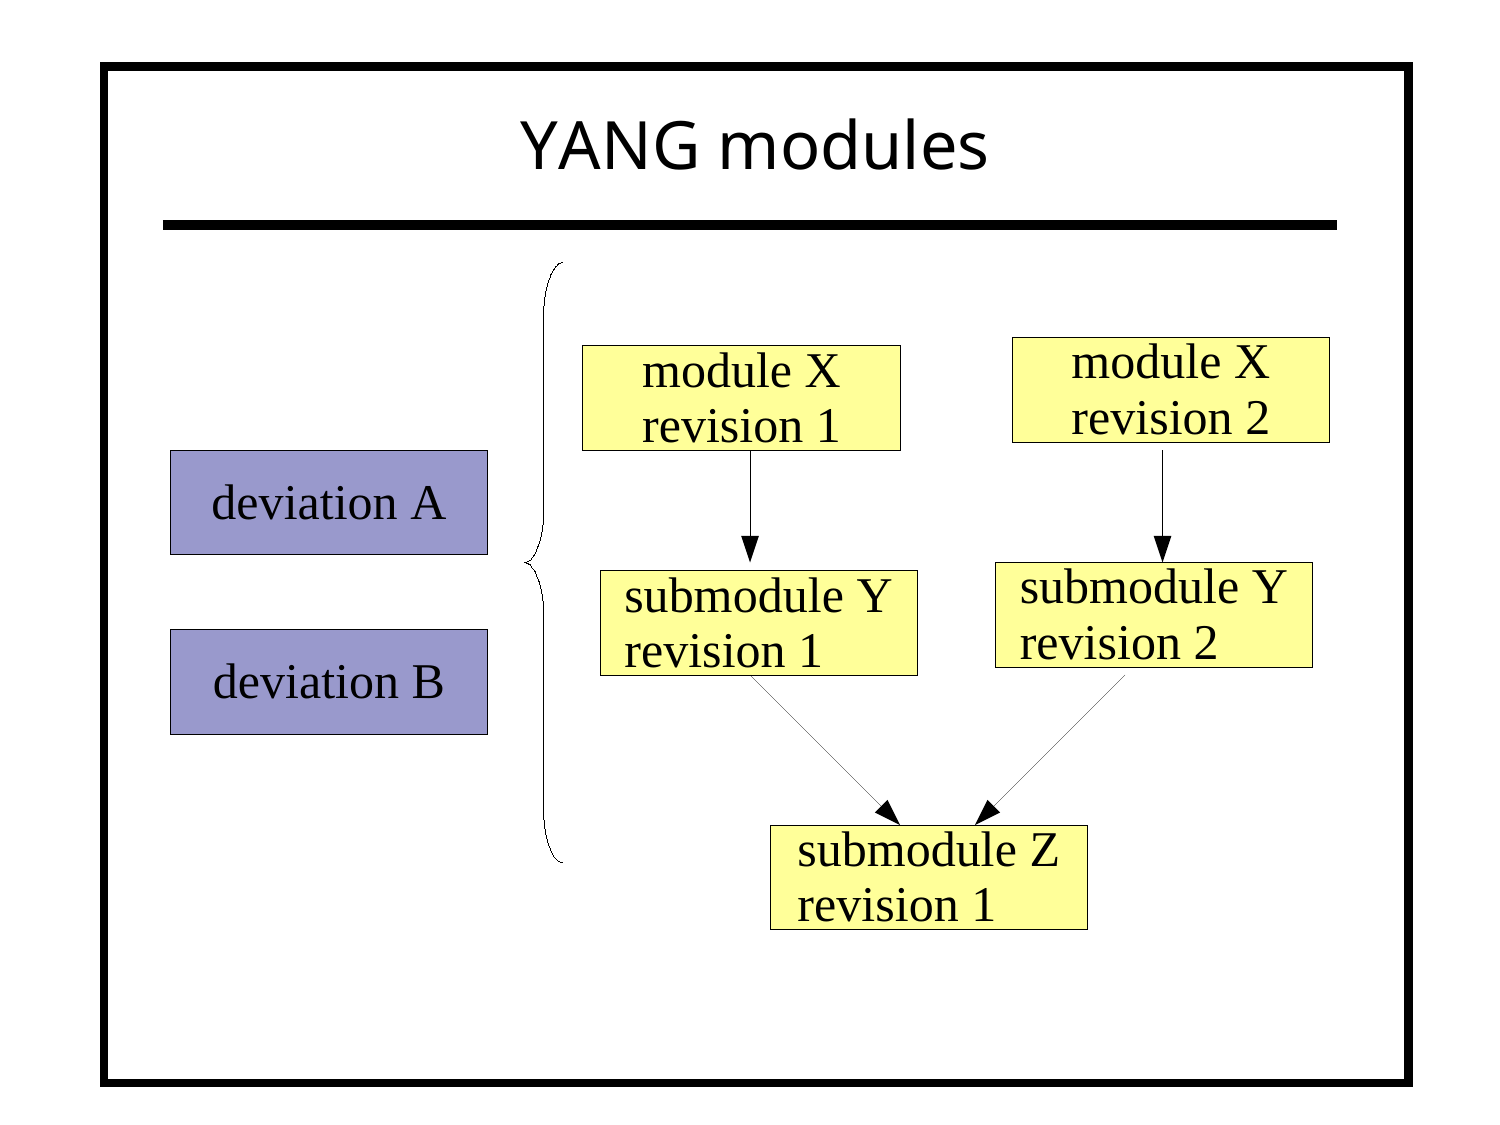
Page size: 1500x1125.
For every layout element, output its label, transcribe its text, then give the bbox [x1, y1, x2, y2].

text_box deviation A [170, 450, 488, 555]
title YANG modules [162, 74, 1332, 213]
text_box submodule Z revision 1 [770, 825, 1088, 930]
text_box submodule Y revision 2 [995, 562, 1313, 668]
text_box module X revision 2 [1012, 337, 1330, 443]
text_box deviation B [170, 629, 488, 735]
text_box submodule Y revision 1 [600, 570, 918, 676]
text_box module X revision 1 [582, 345, 901, 451]
